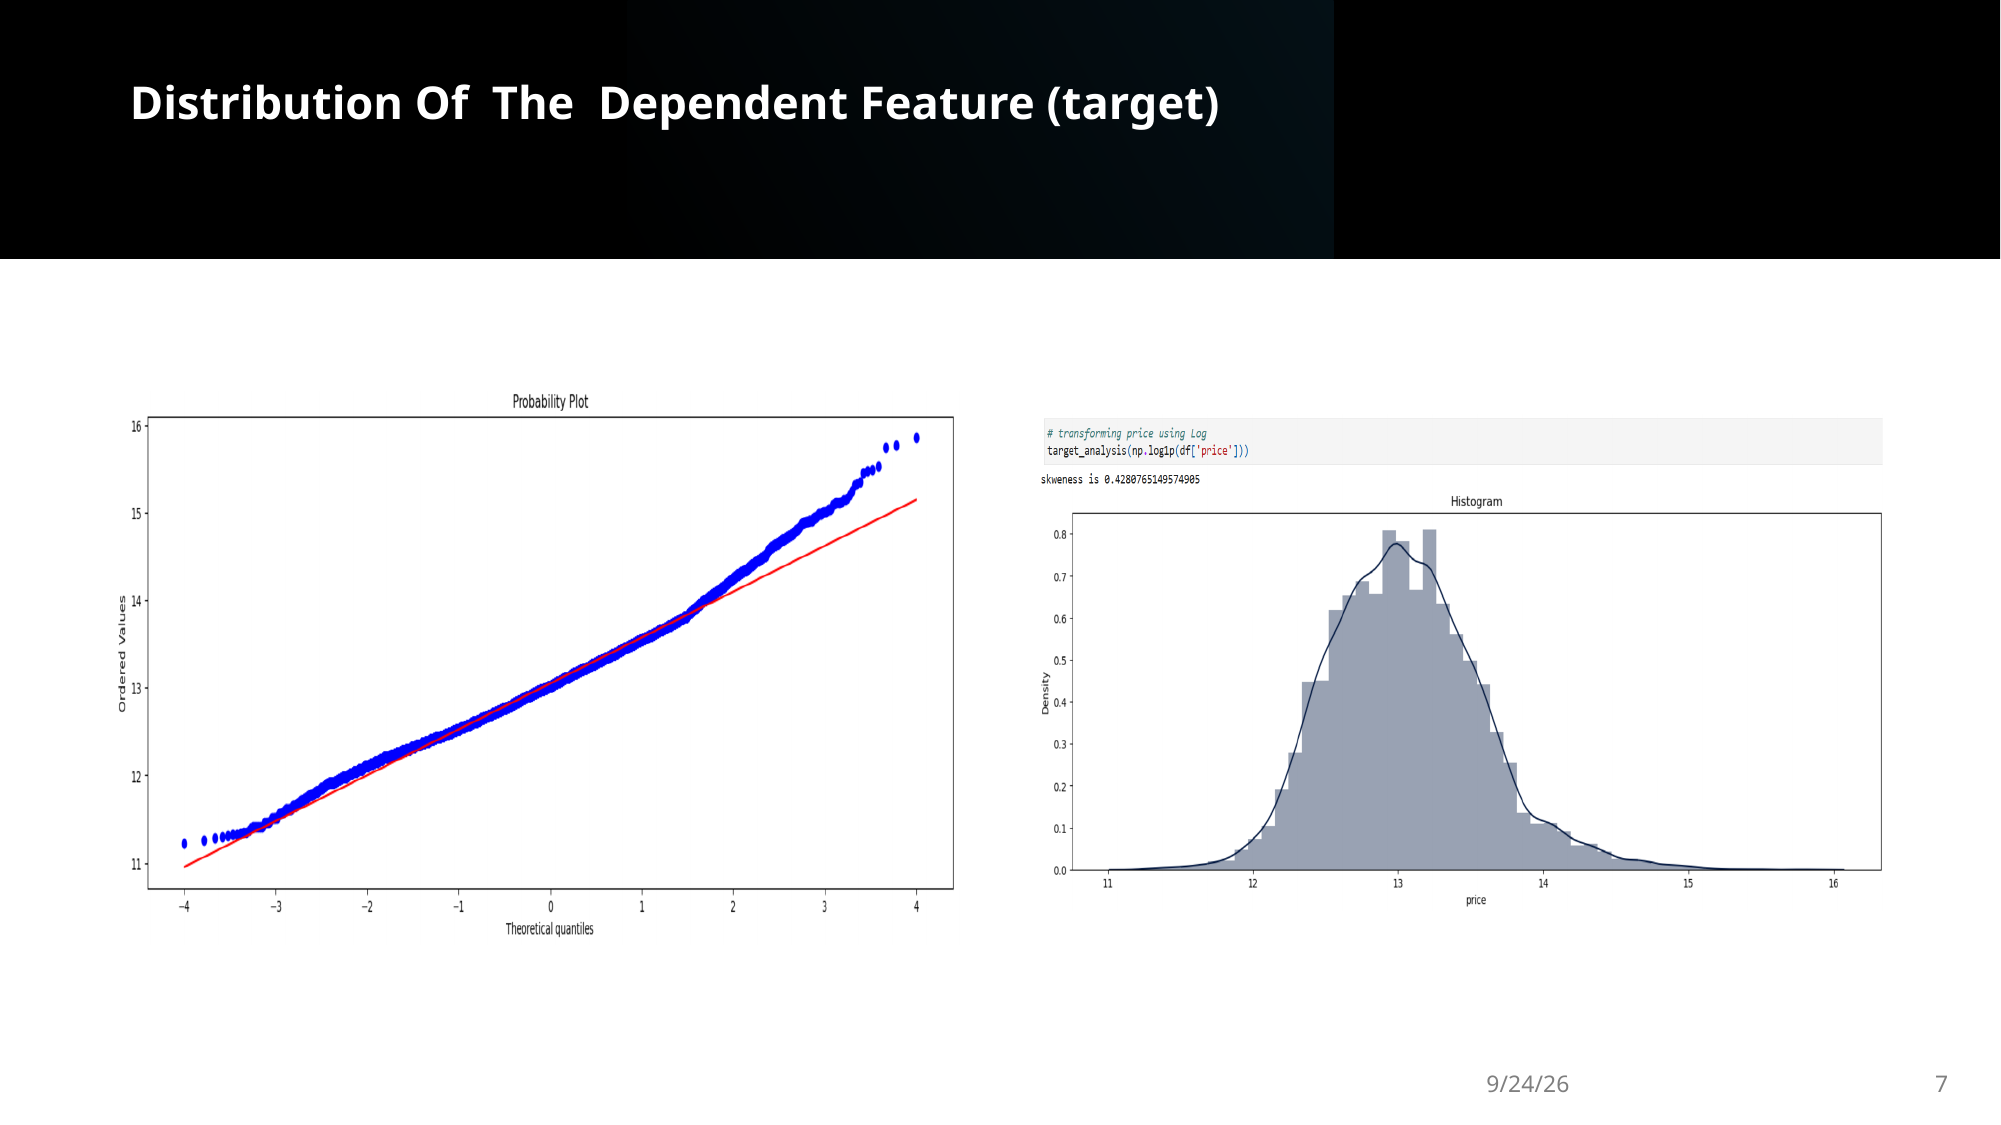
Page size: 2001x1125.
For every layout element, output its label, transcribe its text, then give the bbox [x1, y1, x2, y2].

picture [117, 391, 960, 945]
text_box 12/9/2024 [1471, 1054, 1920, 1115]
text_box [0, 0, 2000, 1125]
title Distribution Of The Dependent Feature (target) [114, 57, 1279, 206]
picture [1040, 414, 1883, 911]
text_box 6 [1920, 1054, 1994, 1115]
